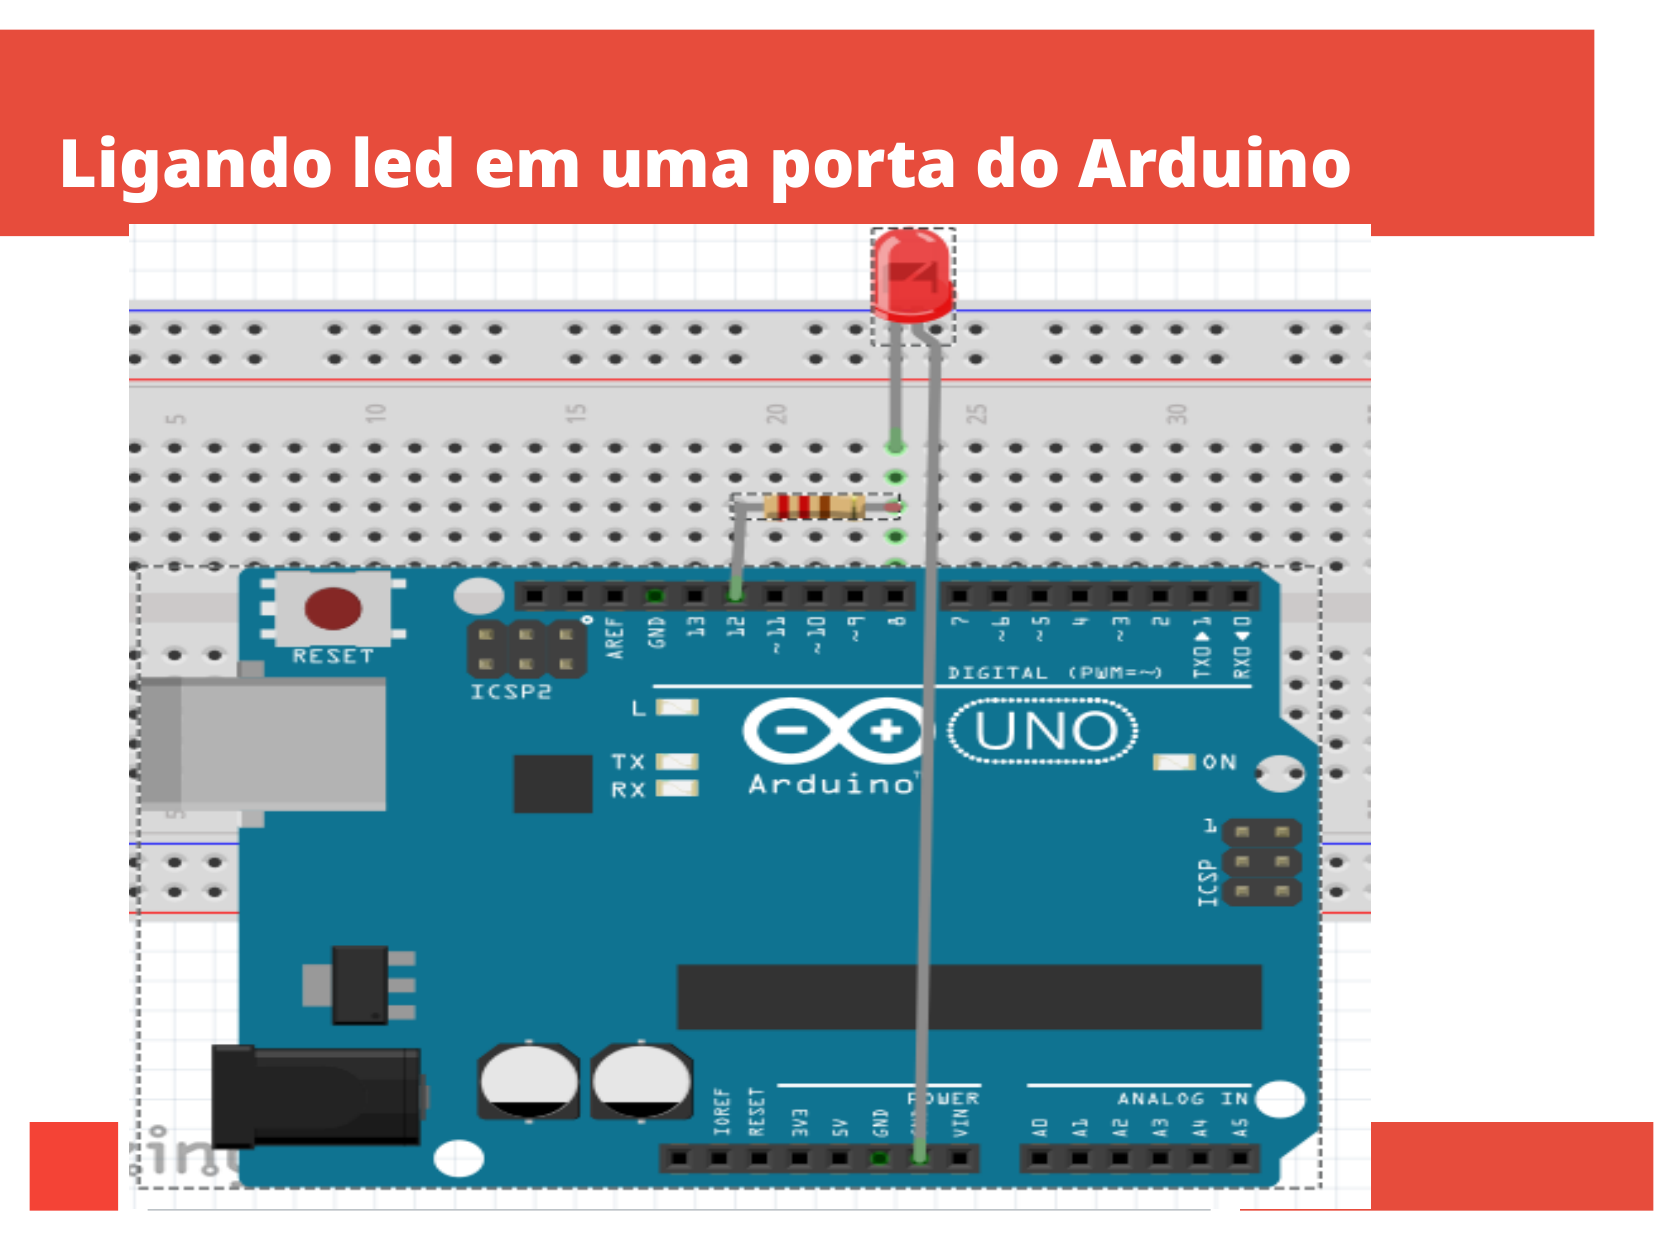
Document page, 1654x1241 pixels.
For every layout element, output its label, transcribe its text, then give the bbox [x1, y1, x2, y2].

picture [129, 224, 1371, 1209]
title Ligando led em uma porta do Arduino [59, 59, 1595, 207]
